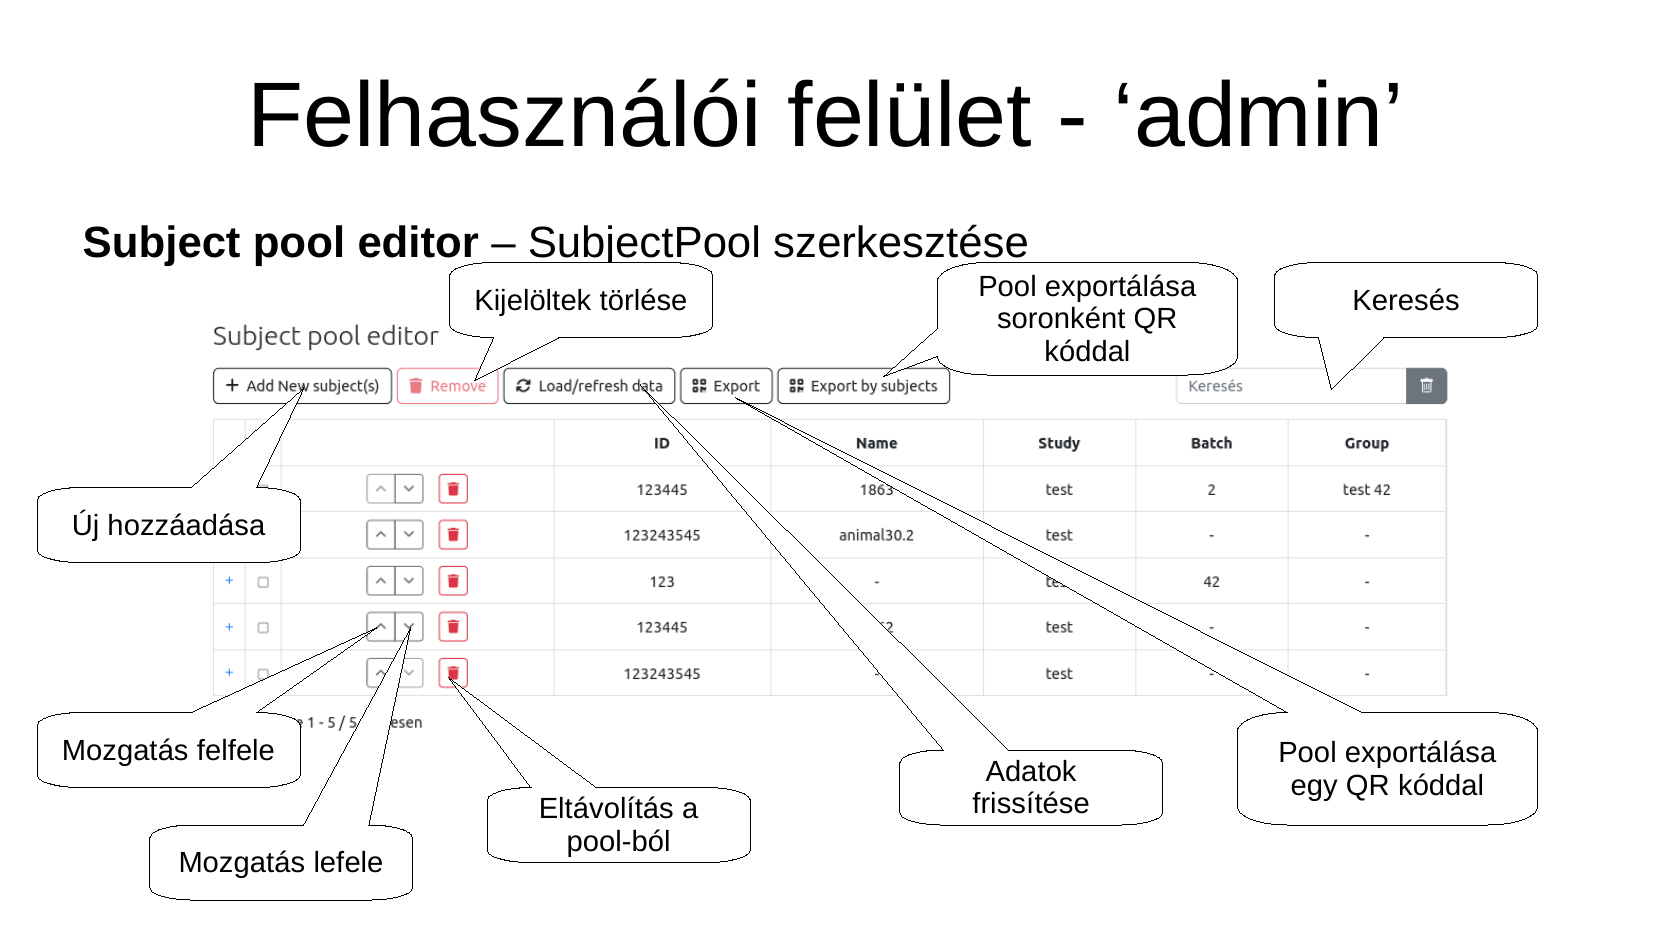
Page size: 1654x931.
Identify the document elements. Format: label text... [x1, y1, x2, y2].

text_box Új hozzáadása [37, 387, 304, 563]
picture [195, 311, 1459, 751]
text_box Kijelöltek törlése [449, 262, 713, 381]
text_box Eltávolítás a pool-ból [448, 677, 751, 863]
list Subject pool editor – SubjectPool szerkesztése [82, 217, 1571, 301]
text_box Mozgatás felfele [37, 627, 377, 788]
text_box Adatok frissítése [640, 384, 1163, 826]
text_box Mozgatás lefele [149, 627, 413, 901]
text_box Pool exportálása soronként QR kóddal [883, 262, 1238, 377]
text_box Pool exportálása egy QR kóddal [735, 397, 1538, 826]
title Felhasználói felület - ‘admin’ [82, 37, 1571, 193]
text_box Keresés [1274, 262, 1538, 390]
